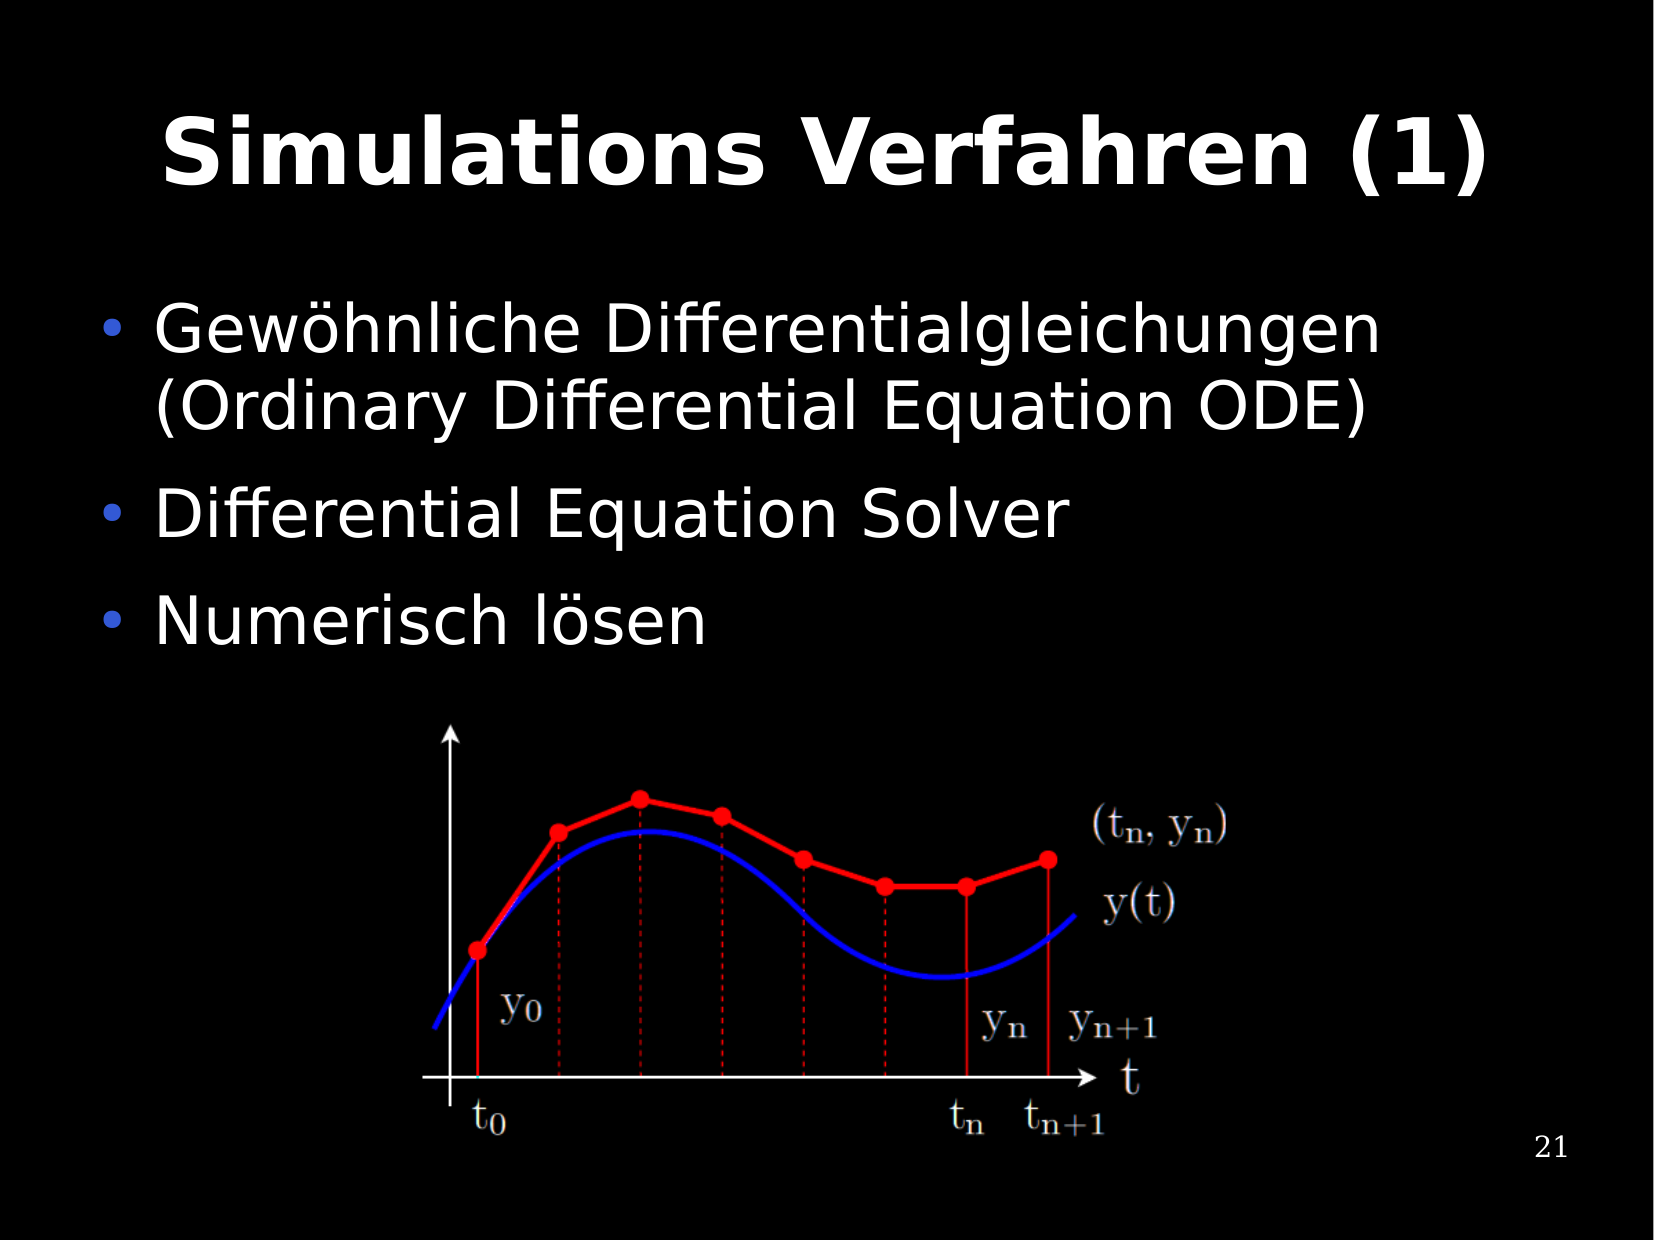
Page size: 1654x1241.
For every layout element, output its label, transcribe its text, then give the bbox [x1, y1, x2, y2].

list Gewöhnliche Differentialgleichungen (Ordinary Differential Equation ODE) Differential Equation Solver Numerisch lösen [82, 290, 1538, 1010]
title Simulations Verfahren (1) [82, 49, 1571, 257]
picture [413, 714, 1241, 1152]
